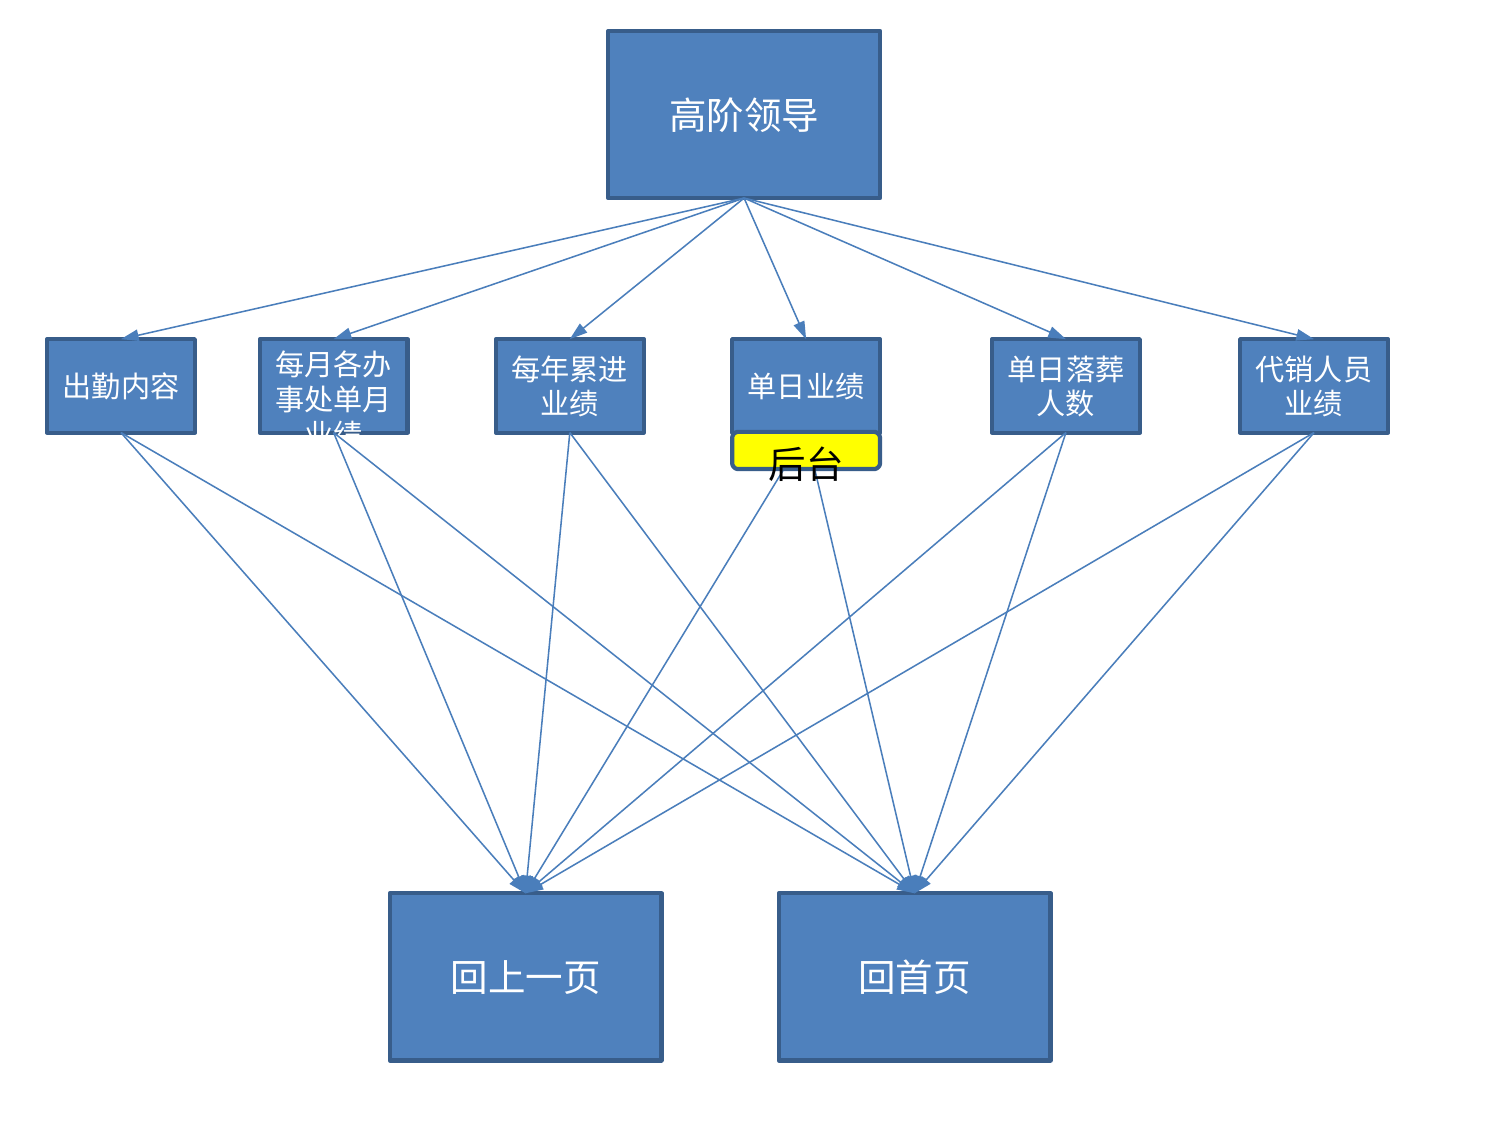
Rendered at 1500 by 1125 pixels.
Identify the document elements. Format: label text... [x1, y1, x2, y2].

text_box 回上一页 [390, 893, 661, 1060]
text_box 出勤内容 [47, 339, 195, 433]
text_box 每月各办事处单月业绩 [260, 339, 408, 433]
text_box 后台 [732, 431, 881, 470]
text_box 代销人员业绩 [1240, 339, 1388, 433]
text_box 单日业绩 [732, 339, 880, 433]
text_box 每年累进业绩 [496, 339, 644, 433]
text_box 单日落葬人数 [992, 339, 1140, 433]
text_box 回首页 [779, 893, 1051, 1060]
text_box 高阶领导 [608, 31, 880, 198]
